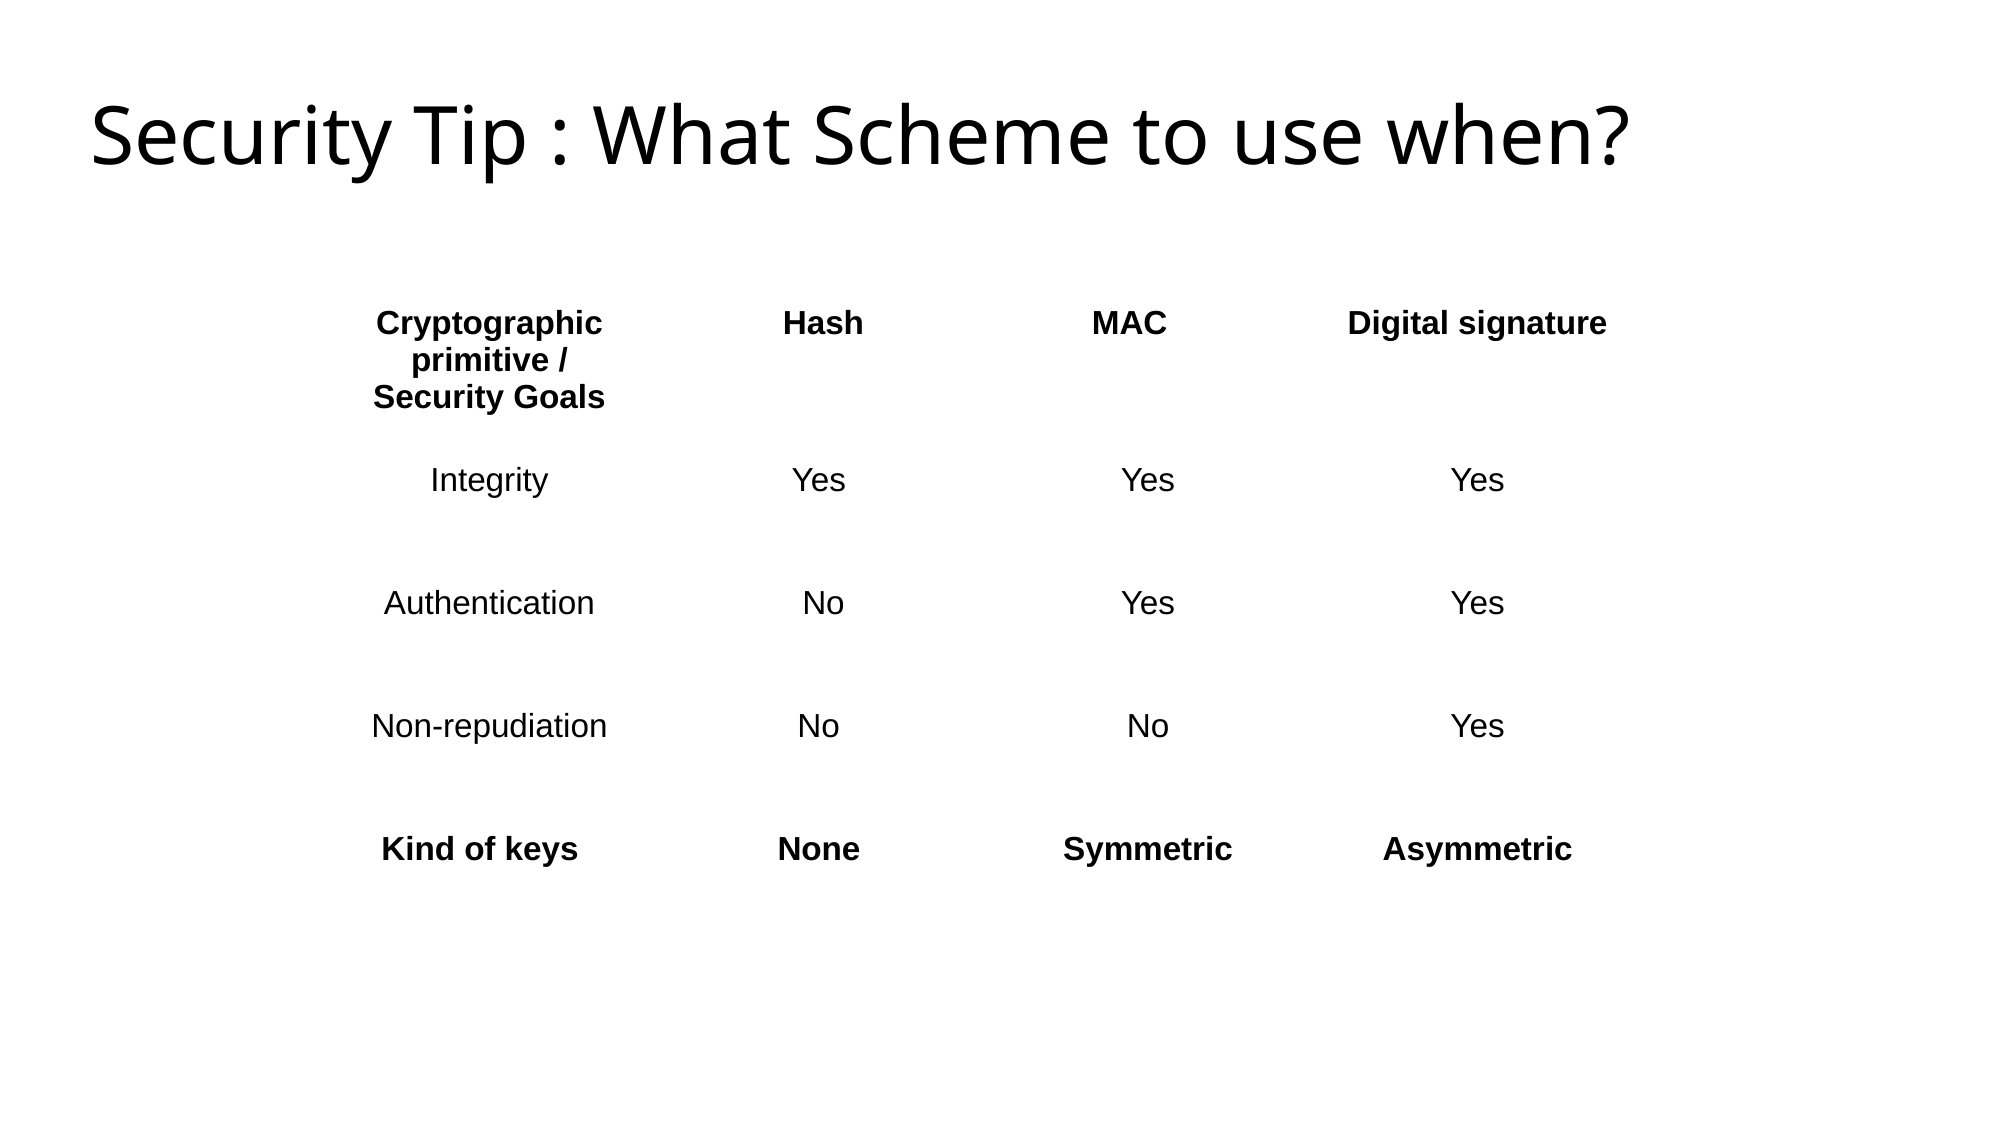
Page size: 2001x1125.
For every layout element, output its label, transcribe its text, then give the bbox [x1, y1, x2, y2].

table_header Digital signature [1313, 298, 1643, 454]
table_cell Yes [984, 577, 1313, 700]
table_cell Yes [1313, 700, 1643, 823]
table_cell No [654, 700, 984, 823]
table_header Hash [654, 298, 984, 454]
table_cell Asymmetric [1313, 823, 1643, 947]
table_cell Yes [1313, 454, 1643, 577]
table_cell Kind of keys [325, 823, 654, 947]
table_cell Yes [984, 454, 1313, 577]
table_header Cryptographic primitive / Security Goals [325, 298, 654, 454]
table_cell No [984, 700, 1313, 823]
table_cell None [654, 823, 984, 947]
table_header MAC [984, 298, 1313, 454]
table_cell No [654, 577, 984, 700]
title Security Tip : What Scheme to use when? [75, 44, 1675, 233]
table_cell Yes [1313, 577, 1643, 700]
table_cell Authentication [325, 577, 654, 700]
table_cell Yes [654, 454, 984, 577]
table_cell Non-repudiation [325, 700, 654, 823]
table_cell Symmetric [984, 823, 1313, 947]
table_cell Integrity [325, 454, 654, 577]
